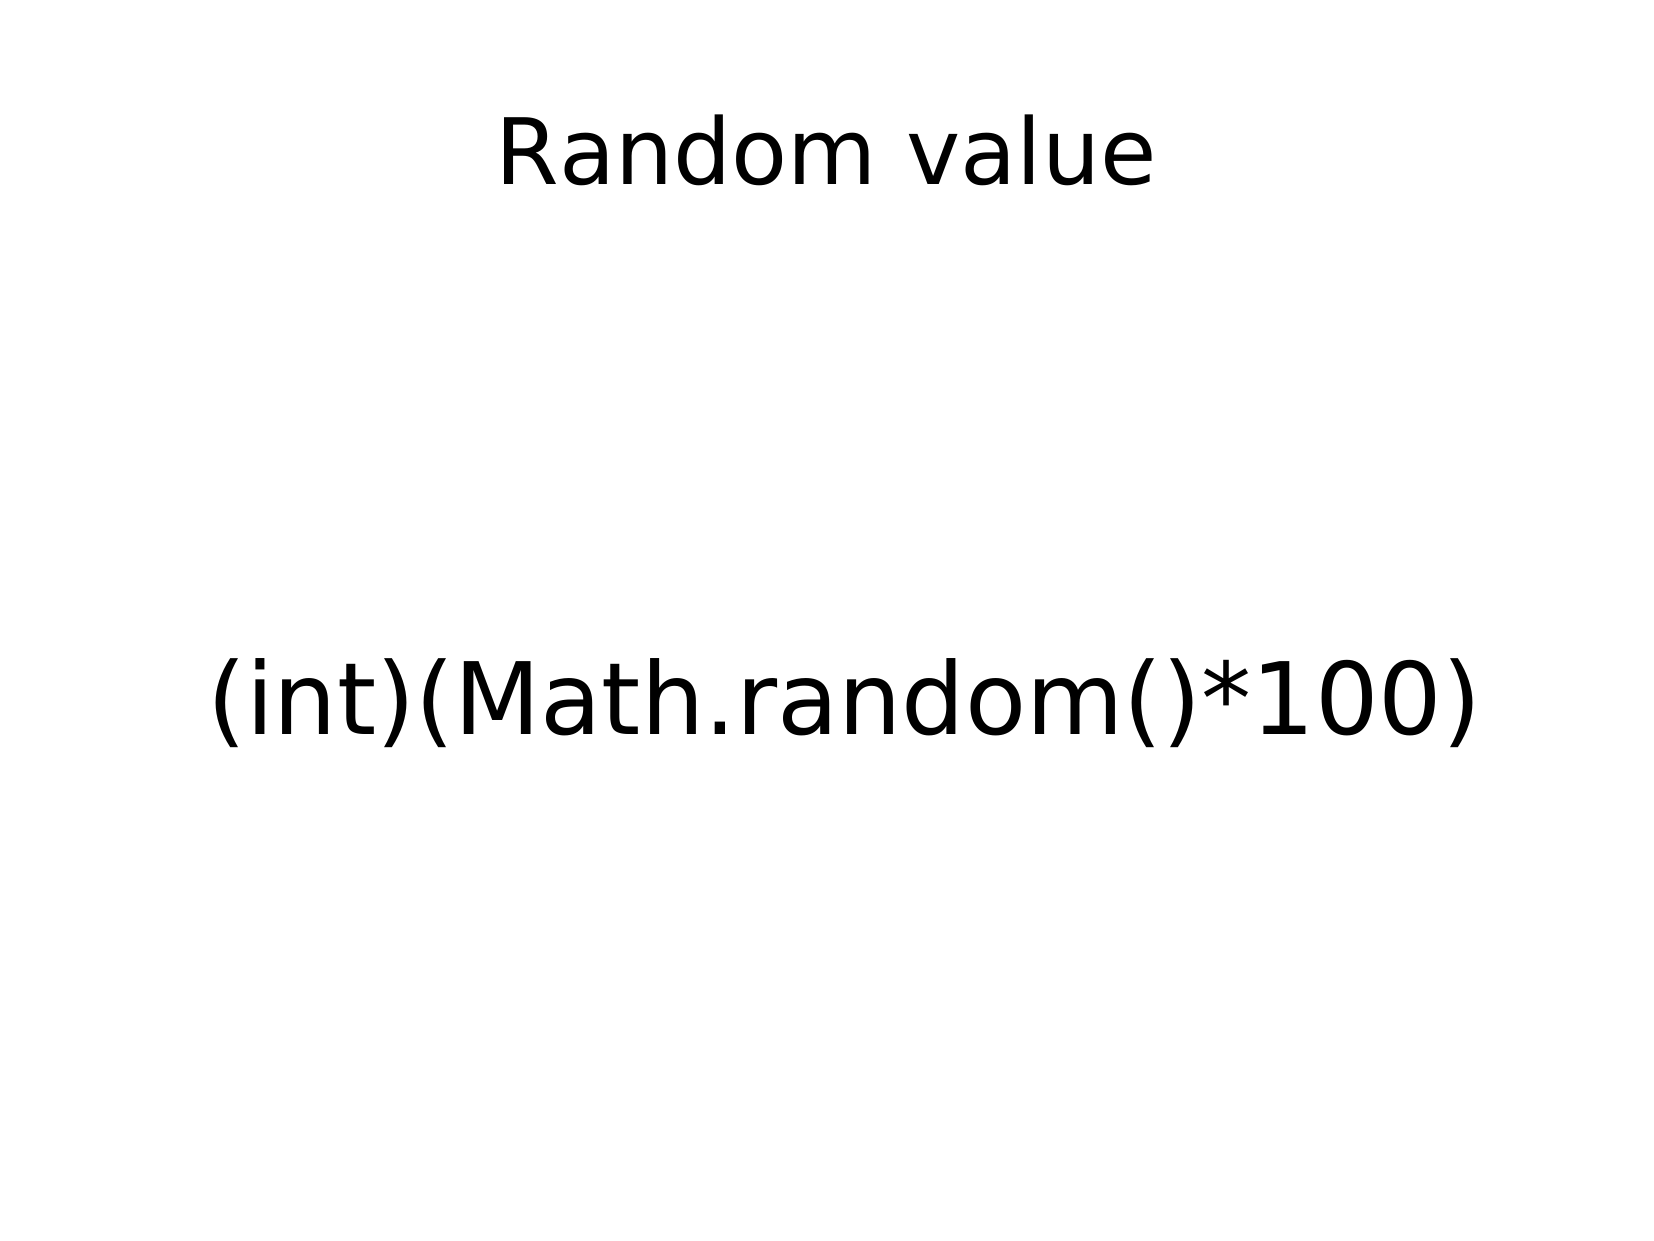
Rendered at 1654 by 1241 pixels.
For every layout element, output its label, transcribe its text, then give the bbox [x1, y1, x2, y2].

title Random value [82, 49, 1571, 257]
subtitle (int)(Math.random()*100) [82, 290, 1571, 1109]
